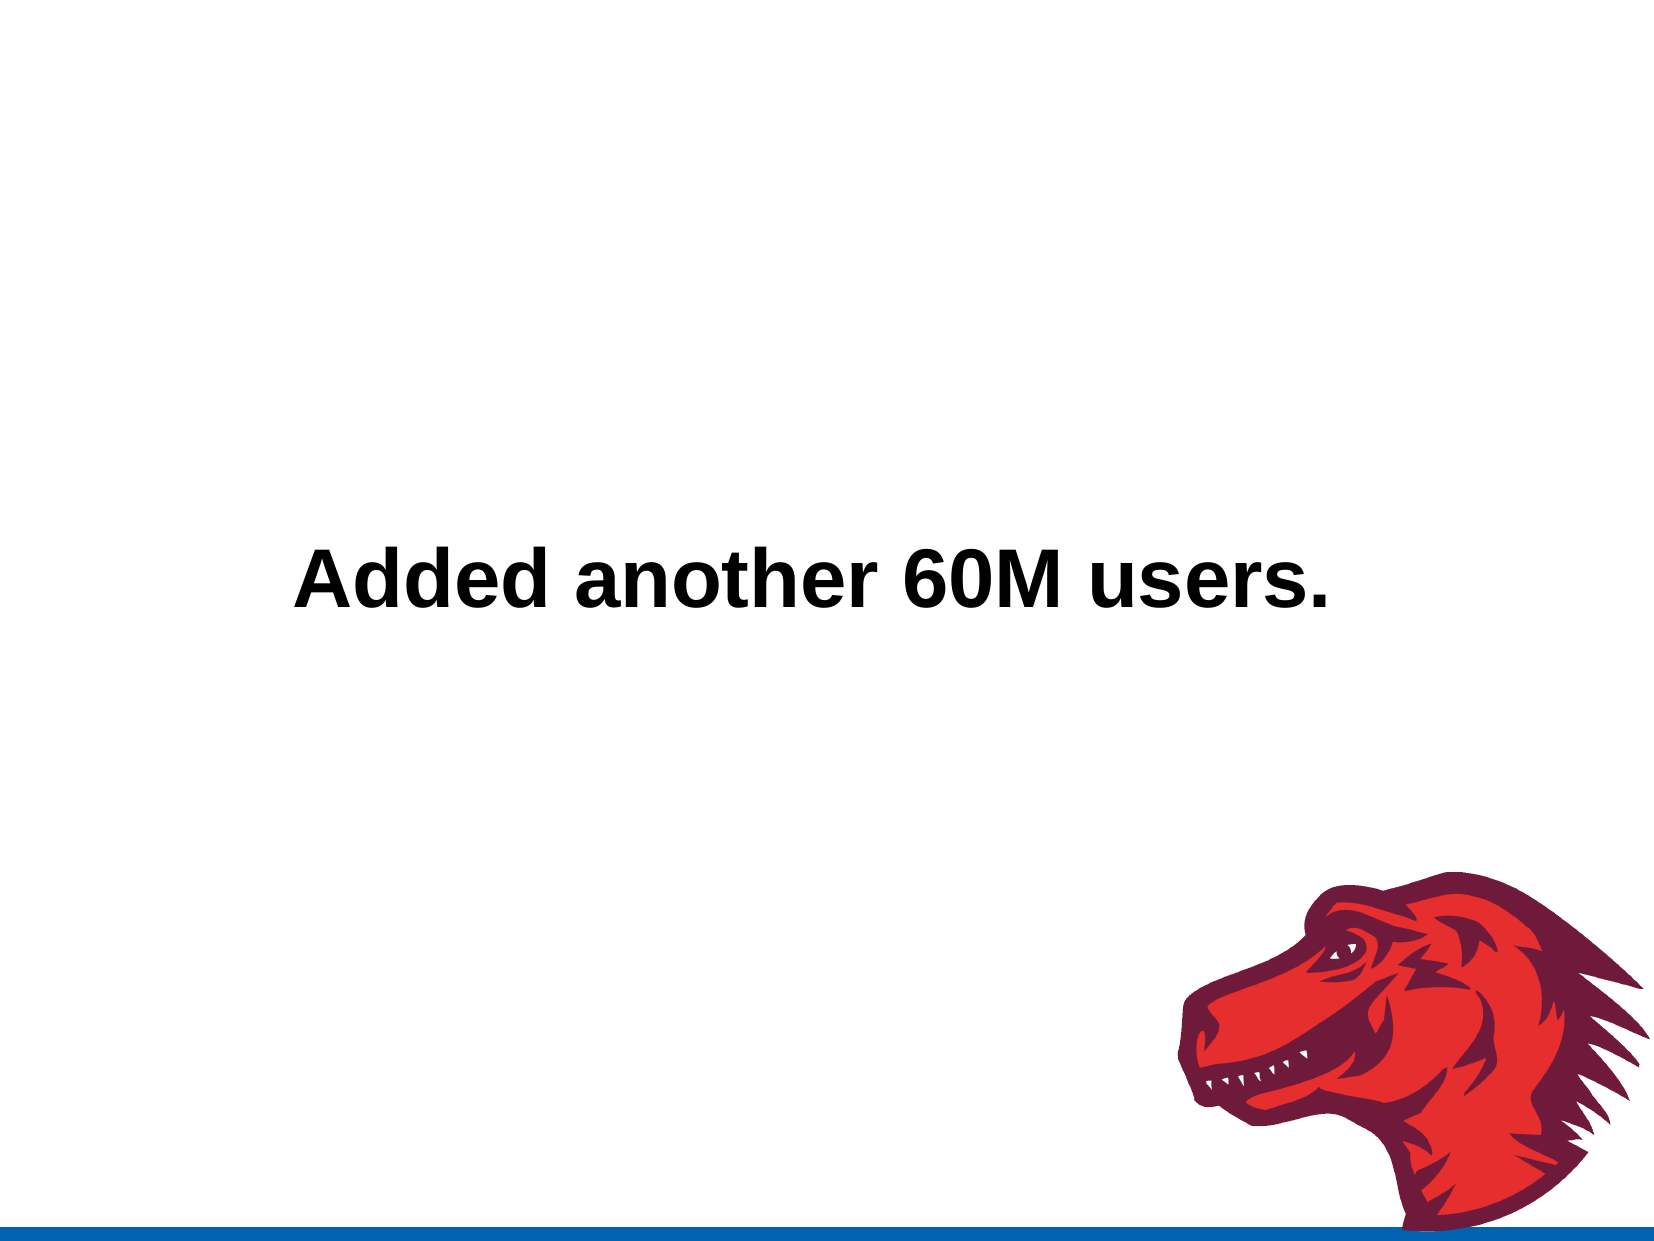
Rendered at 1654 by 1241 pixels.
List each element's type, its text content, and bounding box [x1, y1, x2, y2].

text_box Added another 60M users. [277, 525, 1351, 633]
picture [1171, 872, 1654, 1241]
